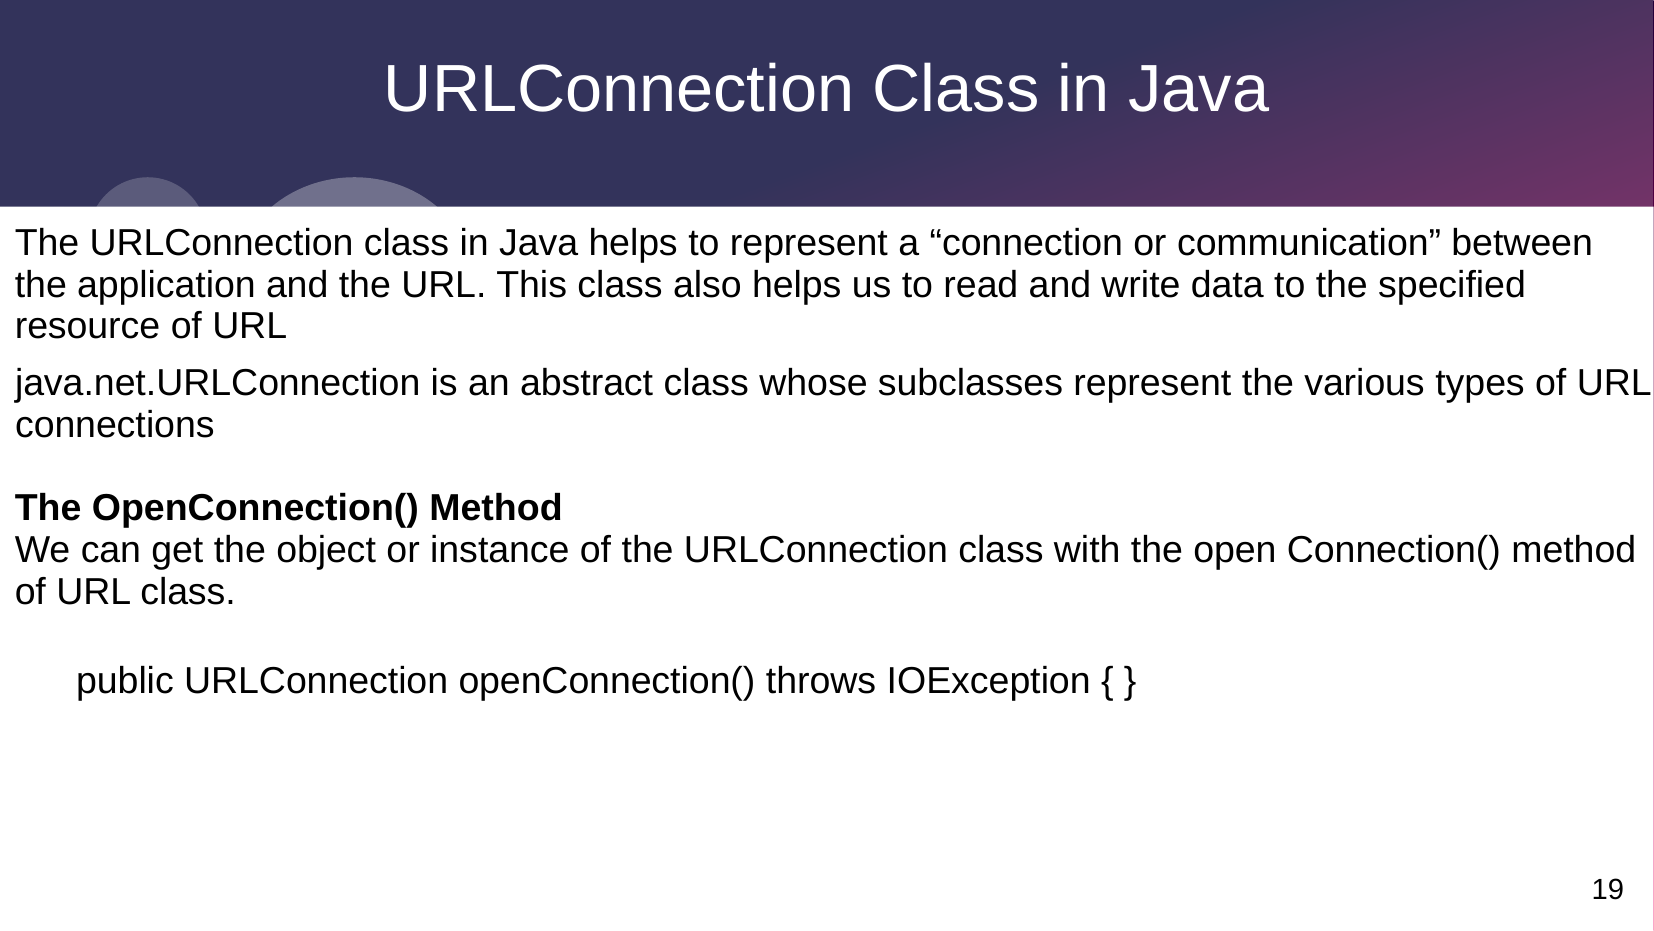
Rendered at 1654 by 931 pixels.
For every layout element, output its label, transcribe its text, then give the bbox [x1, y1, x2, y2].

text_box public URLConnection openConnection() throws IOException { } [61, 651, 1152, 709]
text_box The OpenConnection() Method We can get the object or instance of the URLConnection class with the open Connection() method of URL class. [0, 479, 1652, 621]
text_box java.net.URLConnection is an abstract class whose subclasses represent the various types of URL connections [0, 354, 1654, 454]
text_box The URLConnection class in Java helps to represent a “connection or communication” between the application and the URL. This class also helps us to read and write data to the specified resource of URL [0, 213, 1654, 354]
text_box URLConnection Class in Java [59, 29, 1595, 148]
